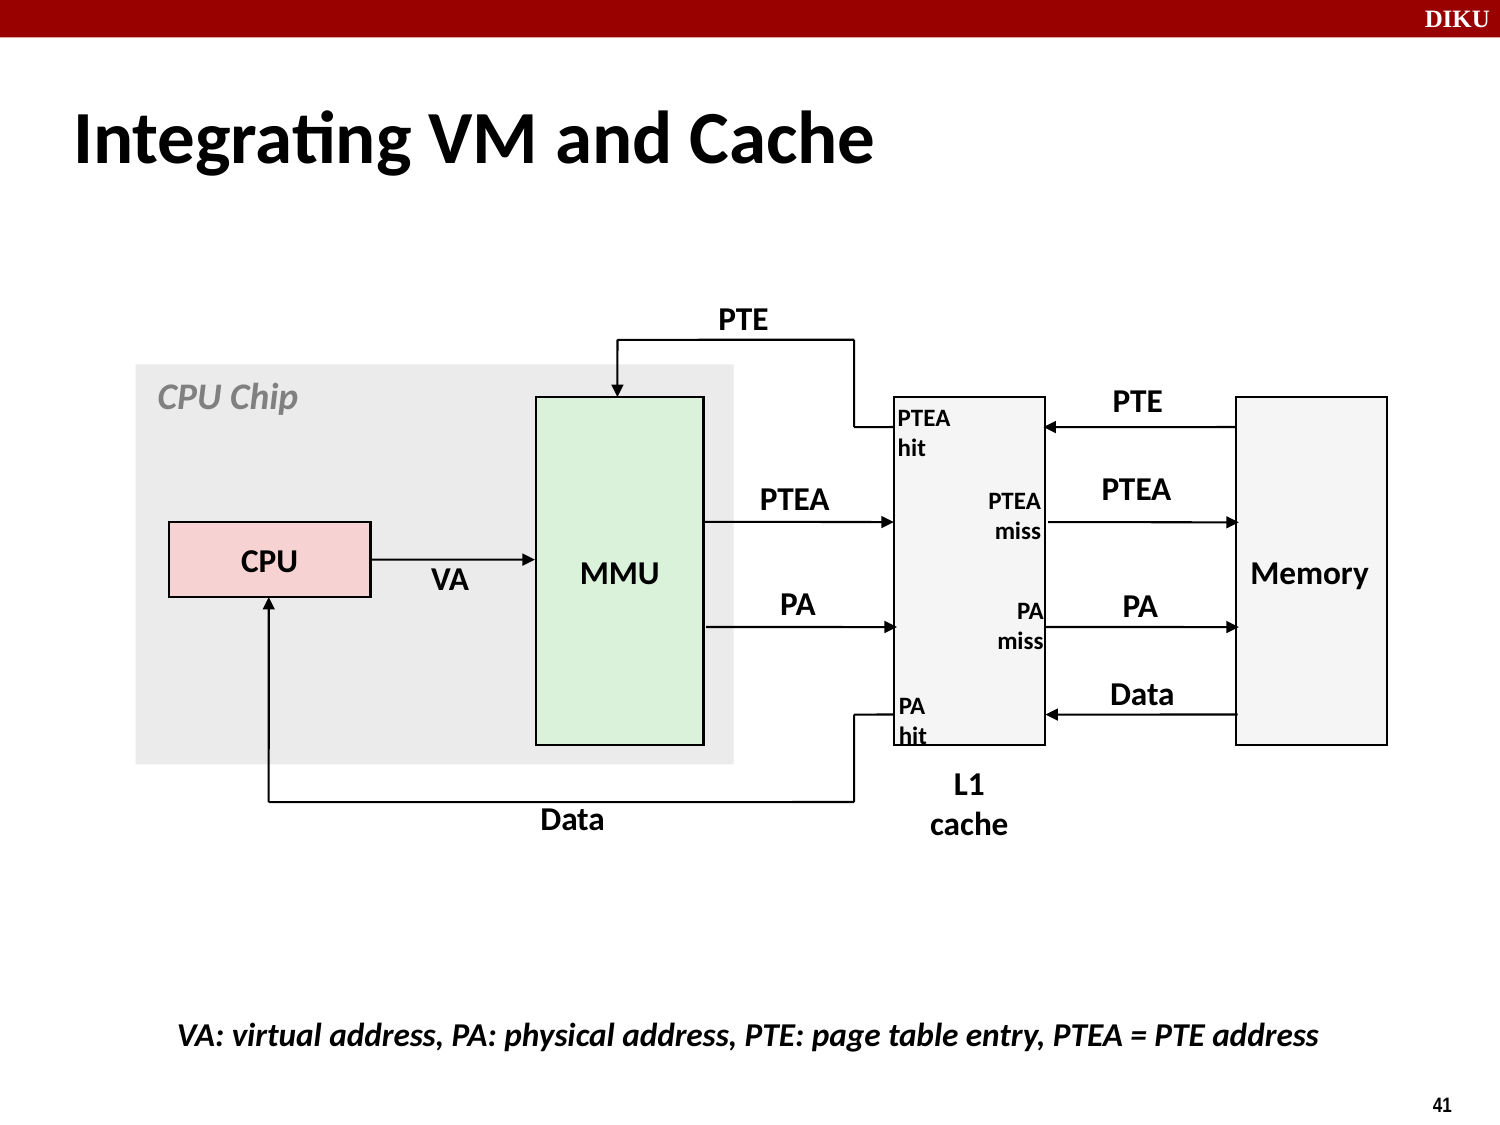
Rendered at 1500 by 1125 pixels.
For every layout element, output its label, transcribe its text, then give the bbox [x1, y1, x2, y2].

text_box PA miss [982, 586, 1059, 662]
text_box VA: virtual address, PA: physical address, PTE: page table entry, PTEA = PTE address [166, 1015, 1331, 1064]
text_box PTEA miss [973, 477, 1056, 552]
text_box Integrating VM and Cache [58, 71, 1304, 197]
text_box CPU Chip [142, 364, 314, 425]
text_box PTE [703, 341, 784, 345]
text_box PTEA [749, 523, 841, 528]
text_box Memory [1235, 397, 1388, 745]
text_box [618, 364, 734, 520]
text_box PA [769, 629, 827, 633]
text_box [135, 364, 616, 765]
text_box Data [1095, 664, 1190, 720]
text_box MMU [535, 397, 704, 745]
text_box [270, 523, 734, 765]
text_box Data [525, 789, 621, 845]
text_box PA hit [884, 681, 946, 757]
text_box PTEA [1091, 469, 1183, 518]
text_box CPU [168, 522, 371, 597]
text_box PA [769, 584, 827, 625]
text_box [893, 397, 1046, 745]
text_box PTEA [749, 479, 841, 520]
text_box PTE [703, 289, 784, 338]
text_box PTEA hit [882, 394, 972, 470]
text_box VA [420, 561, 480, 608]
text_box PA [1107, 577, 1174, 632]
text_box PTE [1097, 371, 1178, 427]
text_box L1 cache [915, 754, 1024, 850]
